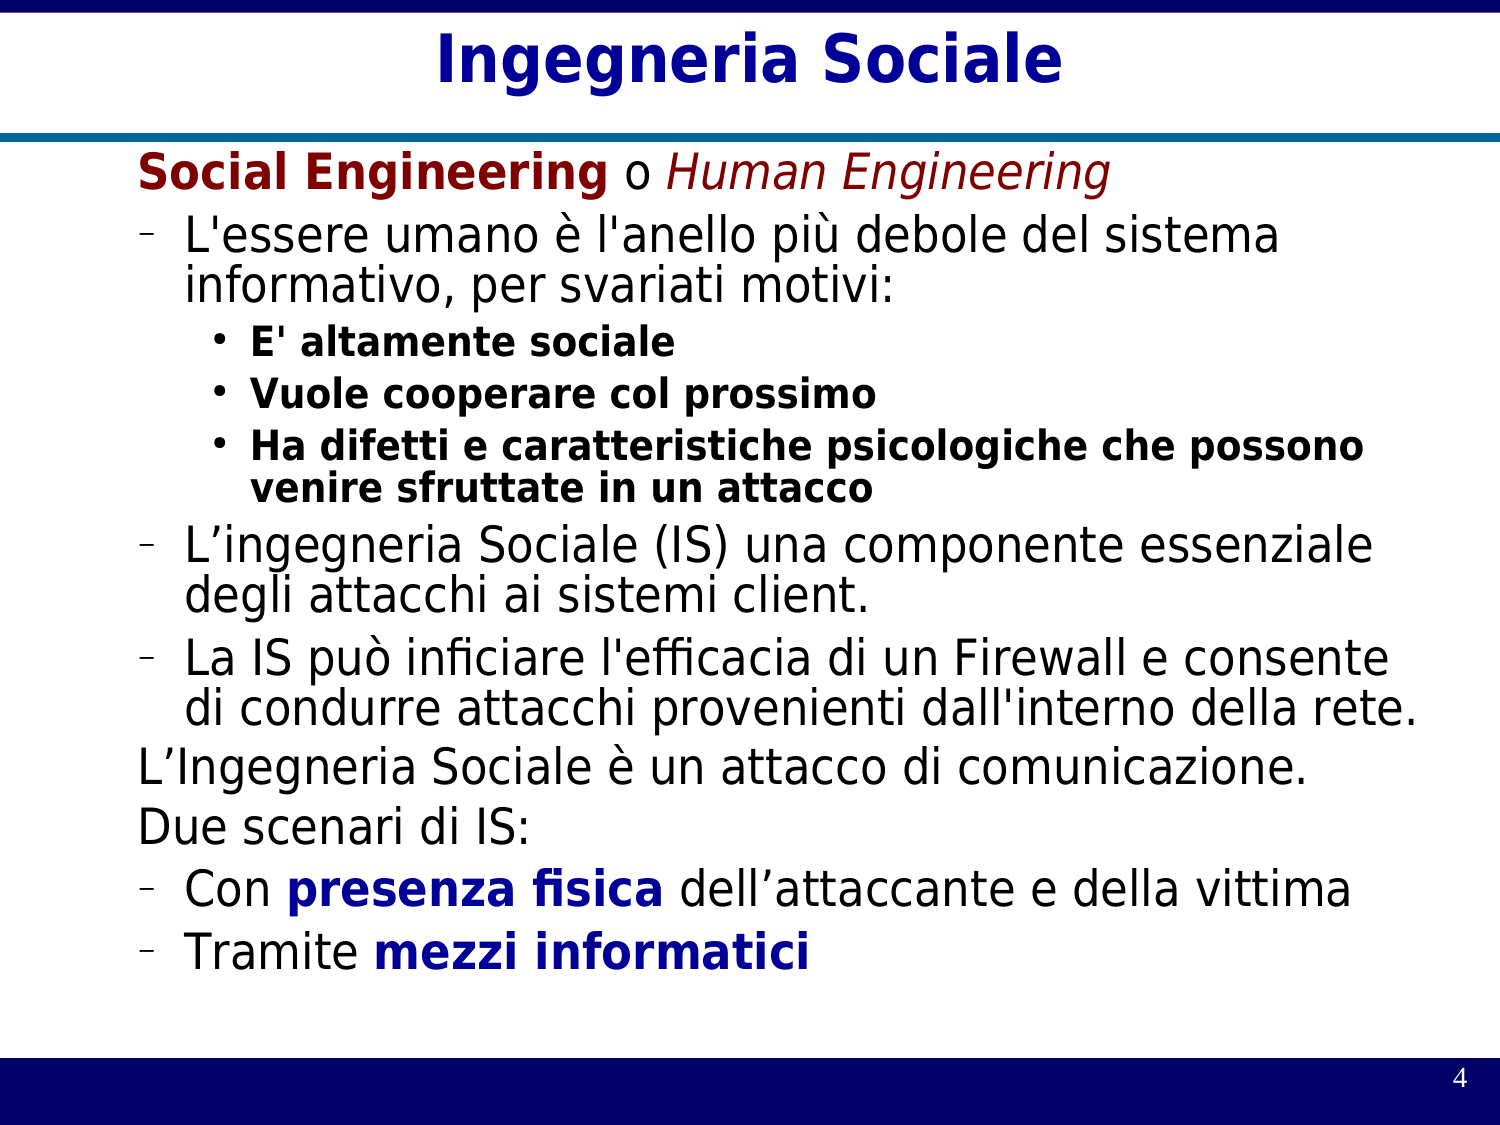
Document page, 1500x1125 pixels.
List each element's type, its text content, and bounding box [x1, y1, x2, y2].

list Social Engineering o Human Engineering L'essere umano è l'anello più debole del sistema informativo, per svariati motivi: E' altamente sociale Vuole cooperare col prossimo Ha difetti e caratteristiche psicologiche che possono venire sfruttate in un attacco L’ingegneria Sociale (IS) una componente essenziale degli attacchi ai sistemi client. La IS può inficiare l'efficacia di un Firewall e consente di condurre attacchi provenienti dall'interno della rete. L’Ingegneria Sociale è un attacco di comunicazione. Due scenari di IS: Con presenza fisica dell’attaccante e della vittima Tramite mezzi informatici [62, 149, 1438, 1050]
title Ingegneria Sociale [62, 0, 1438, 126]
